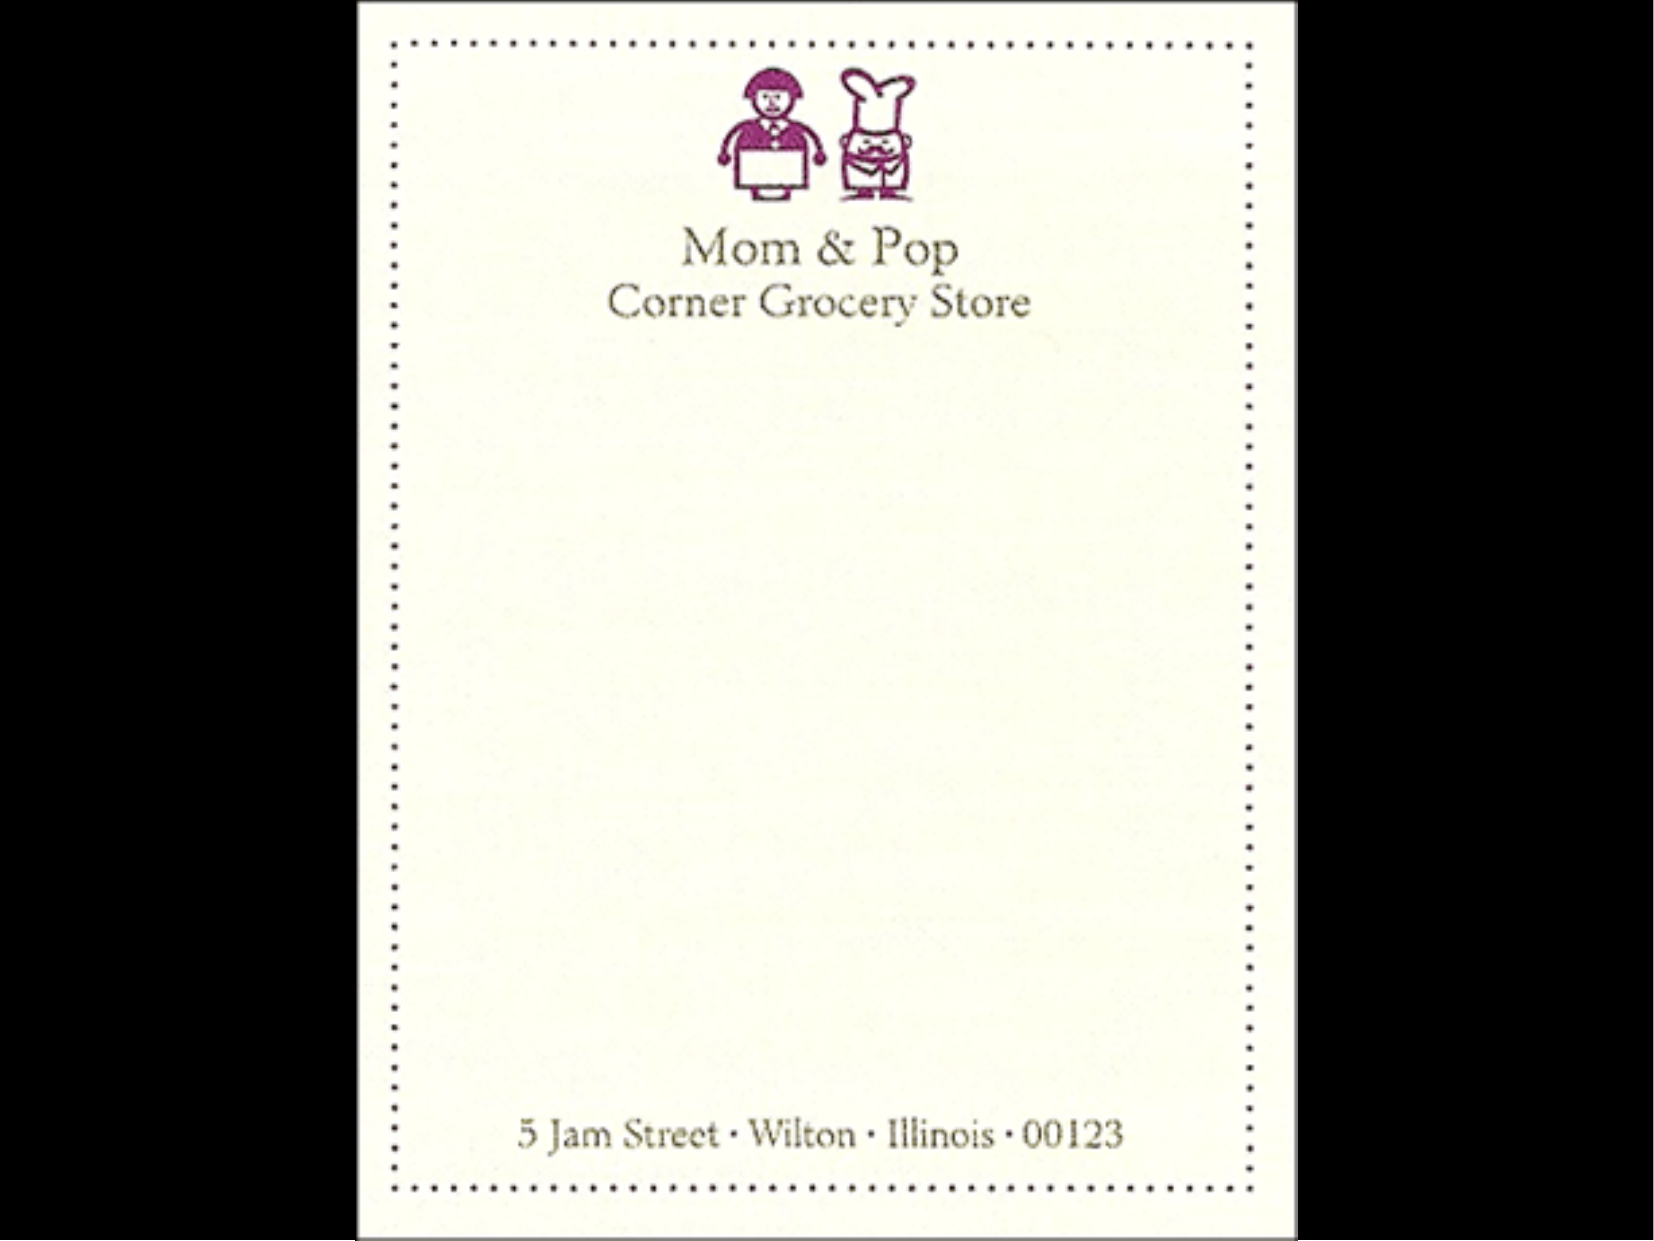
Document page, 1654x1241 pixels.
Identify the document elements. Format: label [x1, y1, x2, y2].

picture [355, 0, 1298, 1241]
